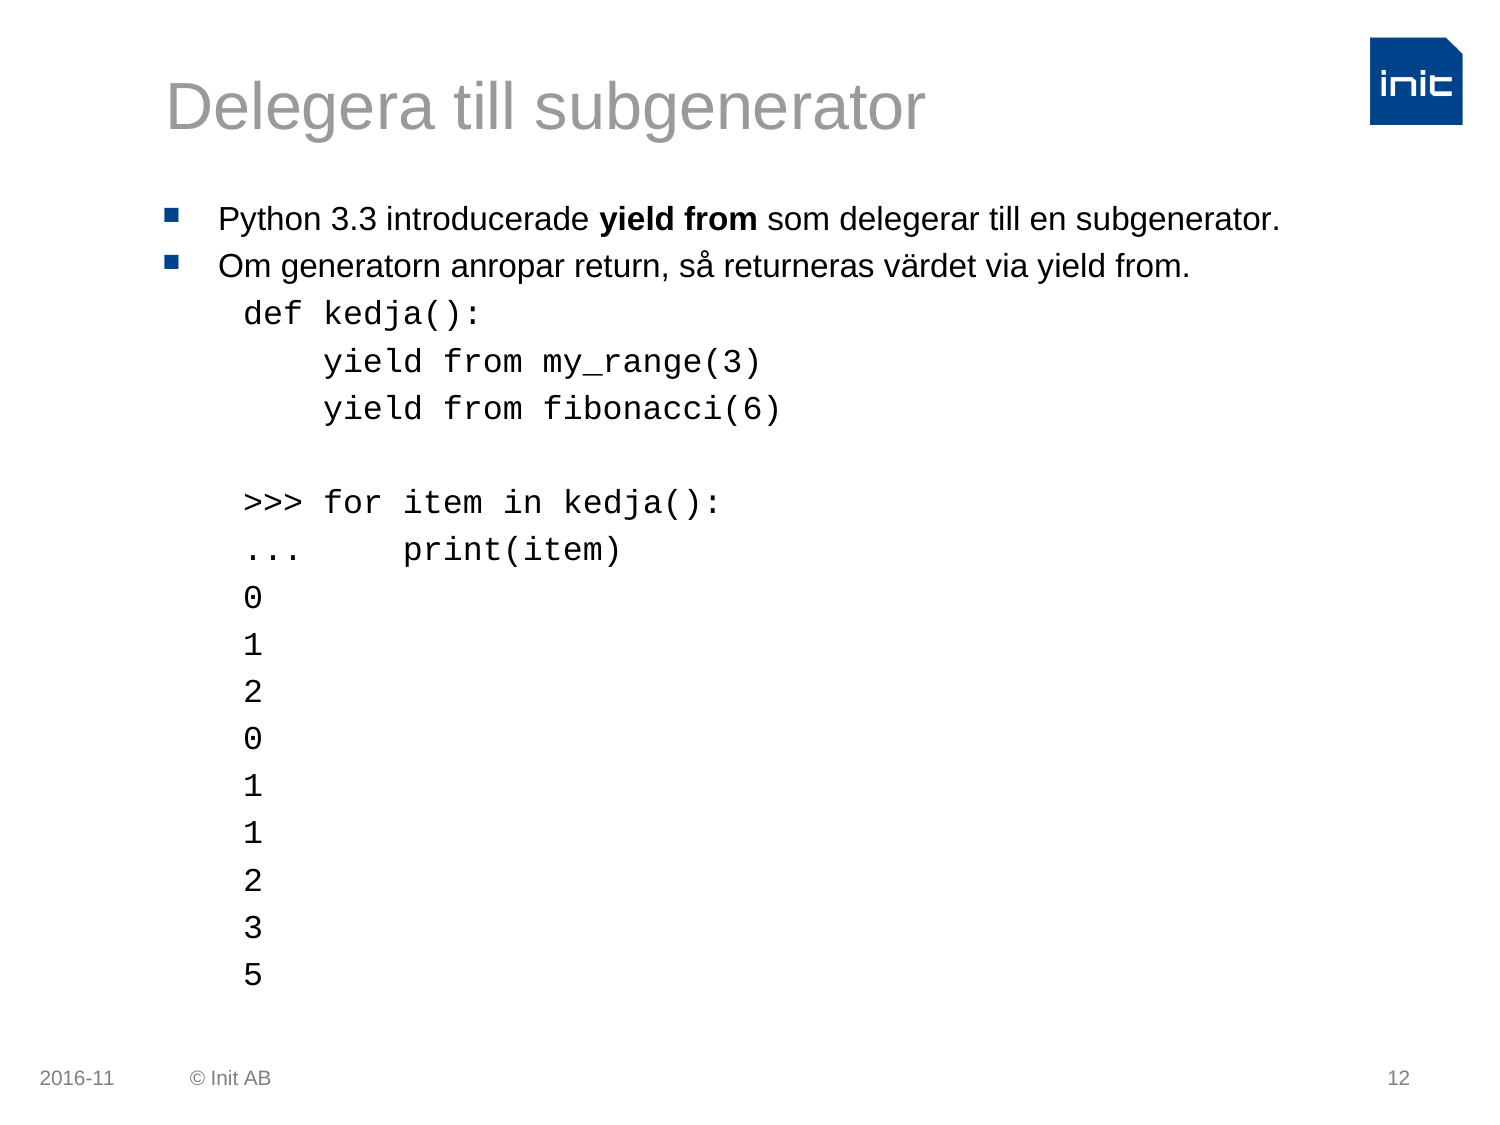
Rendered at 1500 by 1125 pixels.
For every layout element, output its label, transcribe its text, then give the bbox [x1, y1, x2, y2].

picture [1370, 37, 1463, 125]
text_box Python 3.3 introducerade yield from som delegerar till en subgenerator. Om generatorn anropar return, så returneras värdet via yield from. def kedja(): yield from my_range(3) yield from fibonacci(6) >>> for item in kedja(): ... print(item) 0 1 2 0 1 1 2 3 5 [150, 189, 1351, 1085]
text_box <nummer> [1350, 1037, 1426, 1098]
text_box Delegera till subgenerator [150, 0, 1351, 151]
text_box 2016-11 [24, 1037, 151, 1098]
text_box © Init AB [174, 1037, 1326, 1098]
